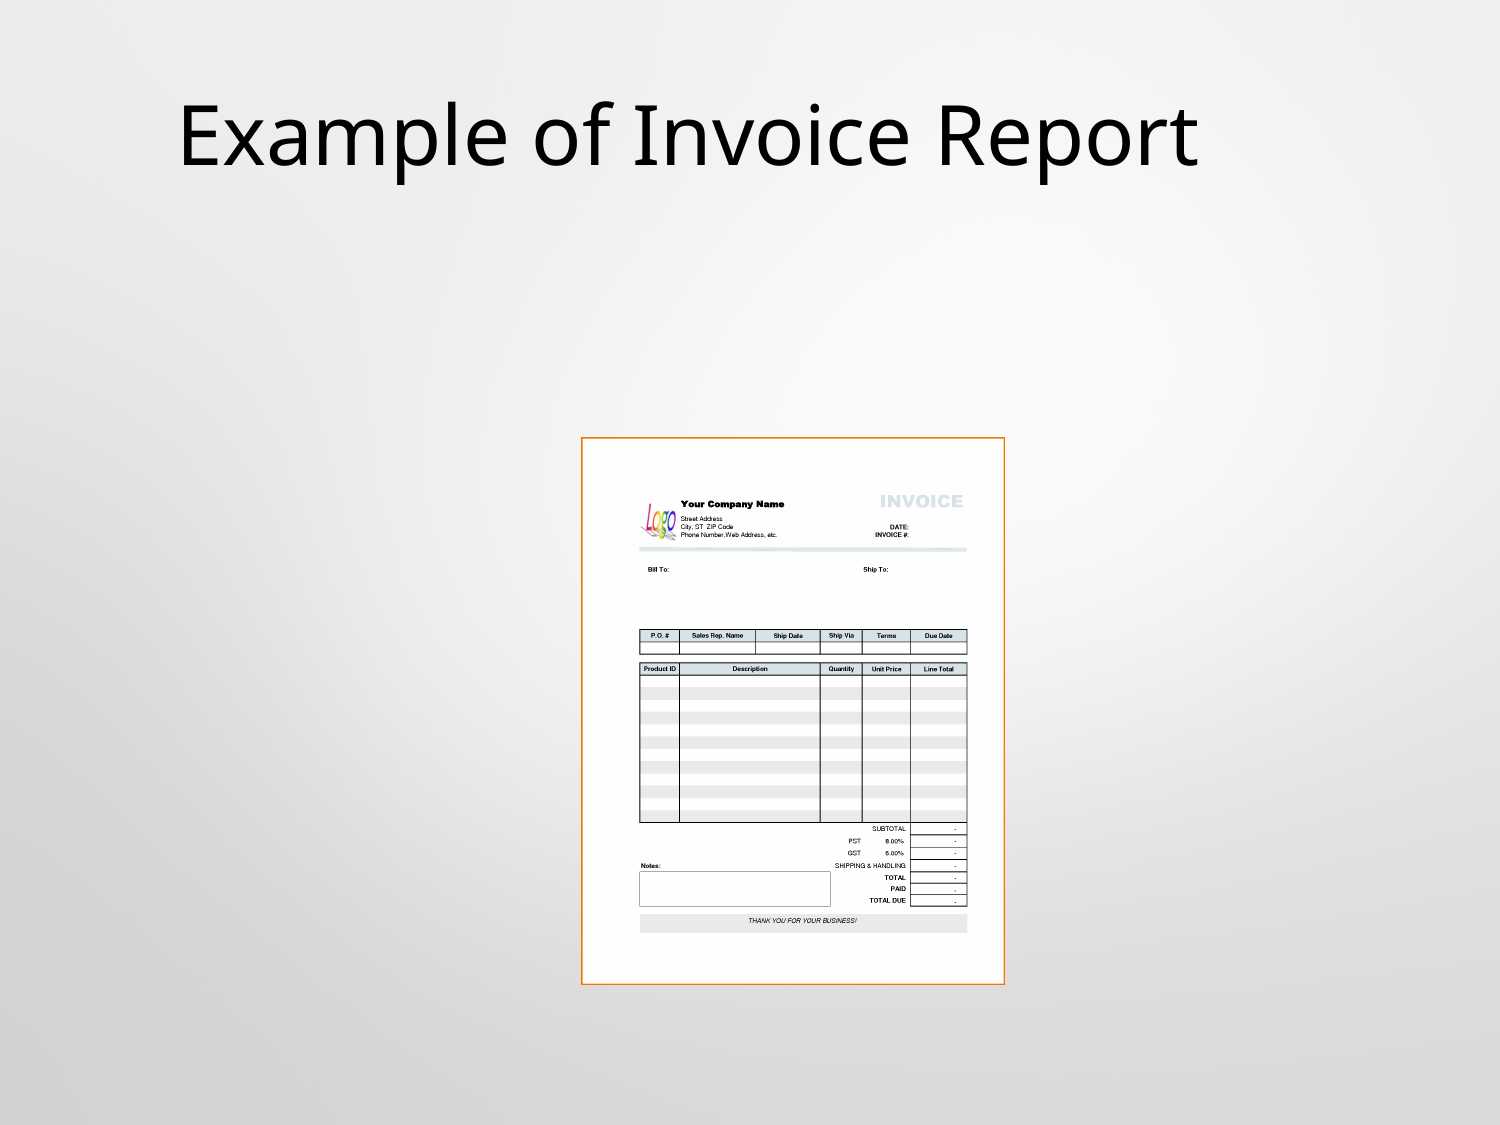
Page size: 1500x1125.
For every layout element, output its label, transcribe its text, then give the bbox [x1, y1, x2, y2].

picture [581, 437, 1005, 985]
title Example of Invoice Report [161, 75, 1426, 400]
